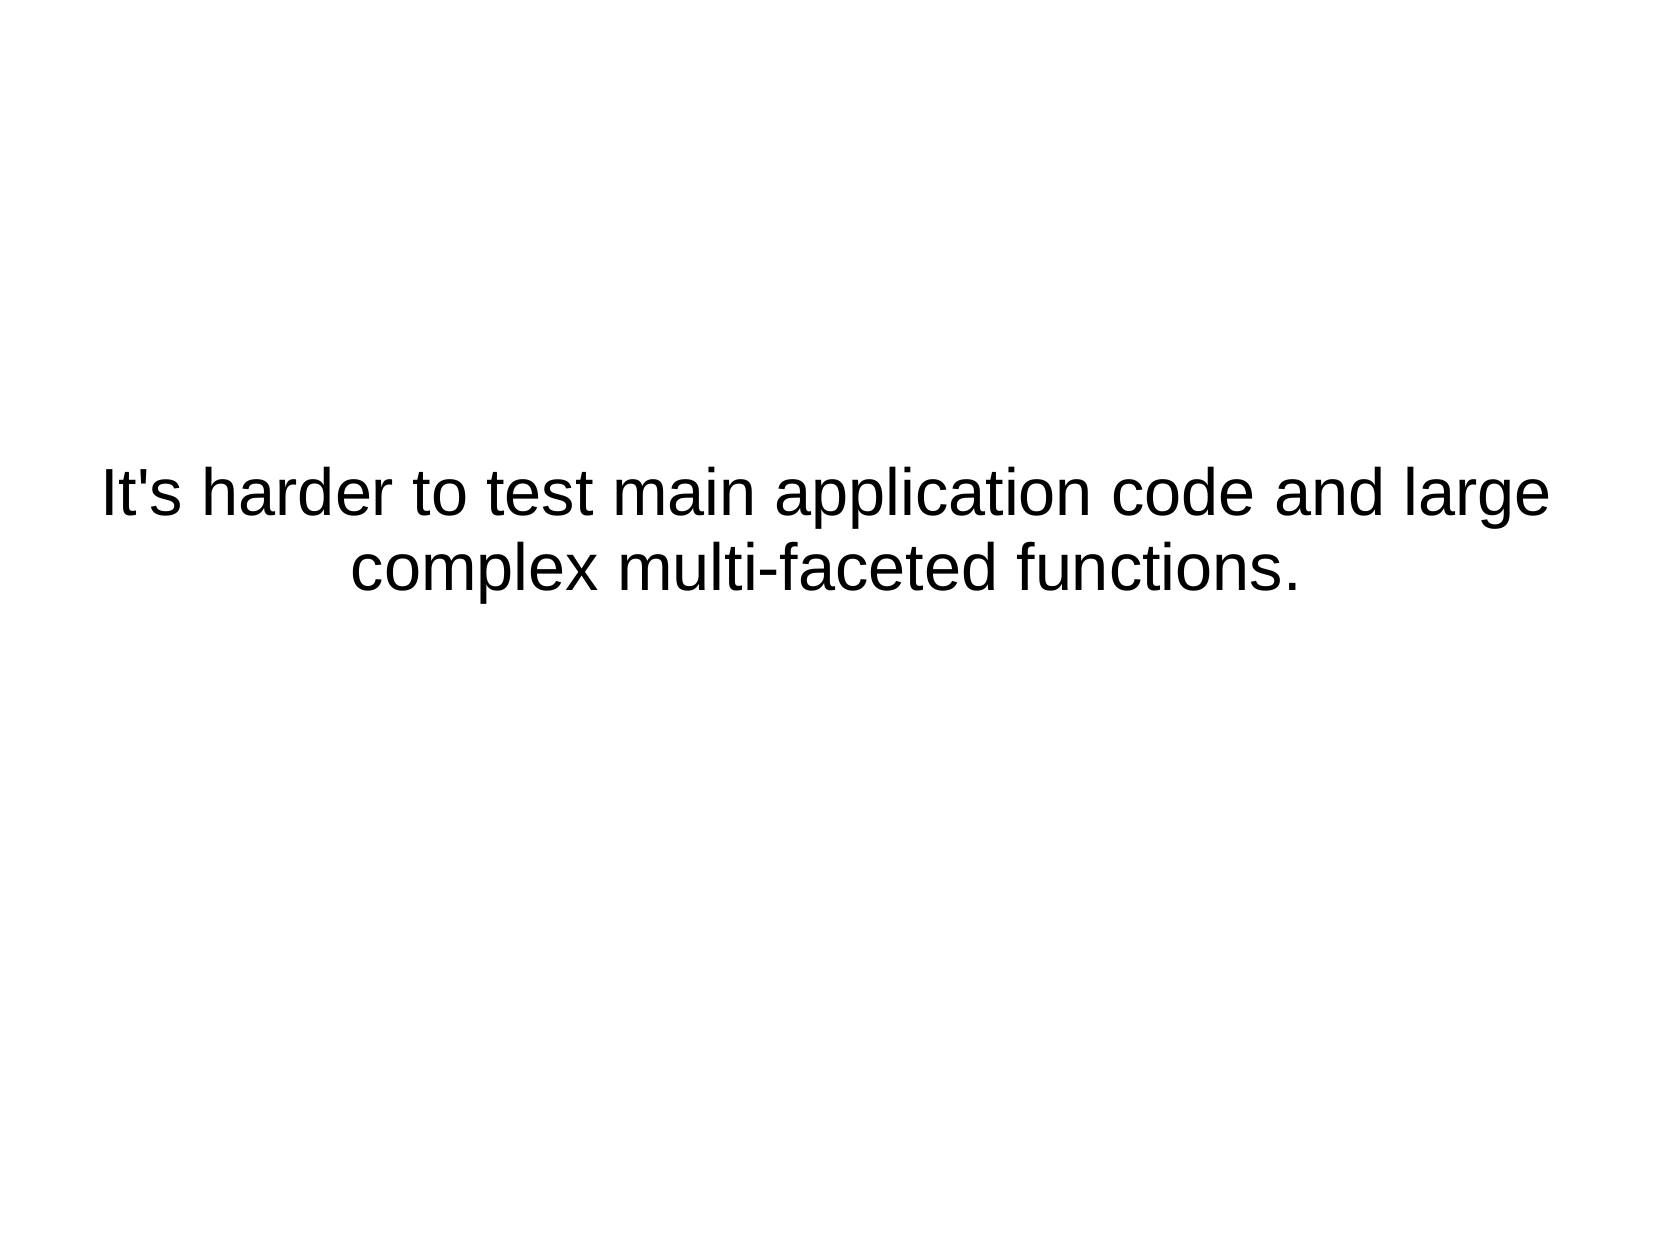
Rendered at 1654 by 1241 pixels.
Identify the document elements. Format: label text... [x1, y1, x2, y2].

subtitle It's harder to test main application code and large complex multi-faceted functions. [82, 49, 1571, 1010]
